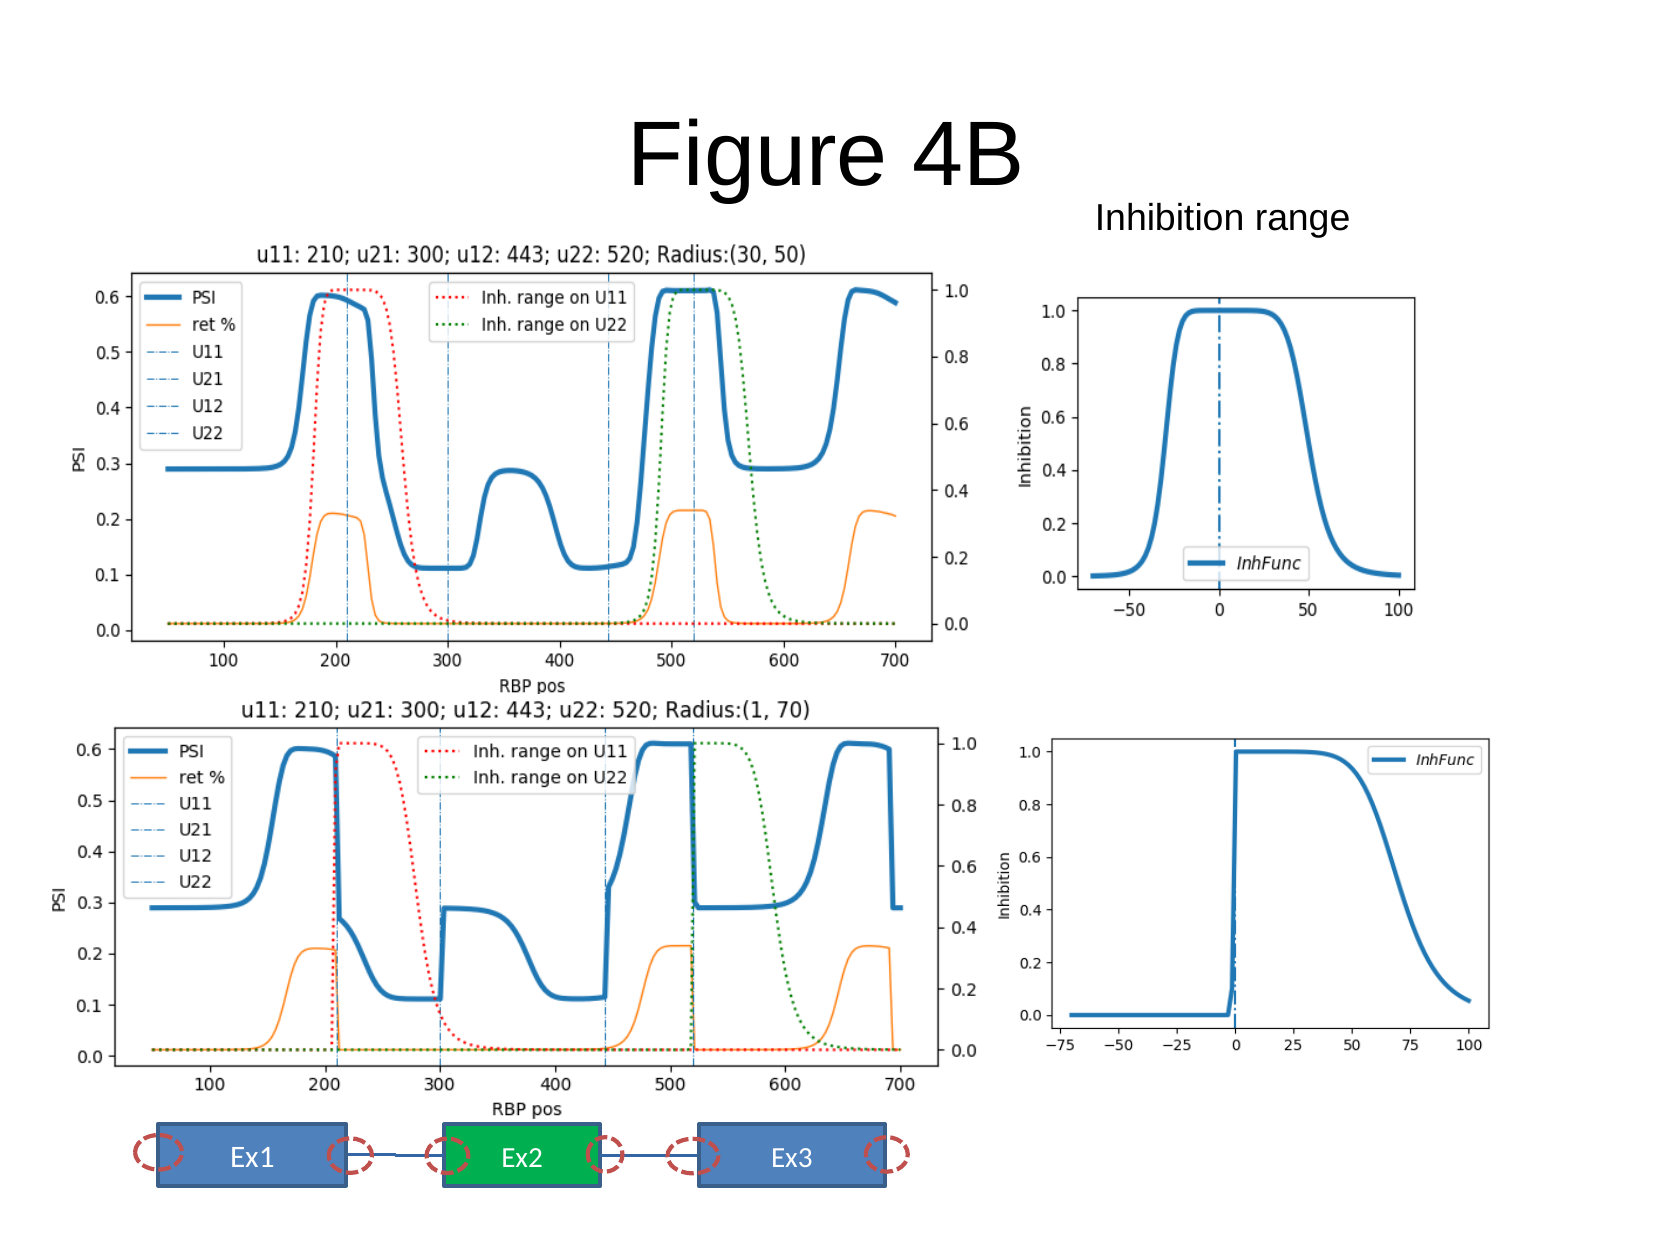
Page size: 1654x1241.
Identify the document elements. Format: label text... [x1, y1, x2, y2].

text_box Ex1 [158, 1123, 347, 1186]
text_box Ex2 [444, 1124, 601, 1187]
picture [1007, 287, 1426, 629]
text_box Inhibition range [1080, 188, 1411, 288]
title Figure 4B [82, 50, 1571, 258]
picture [45, 238, 1497, 1124]
text_box Ex3 [698, 1124, 886, 1187]
